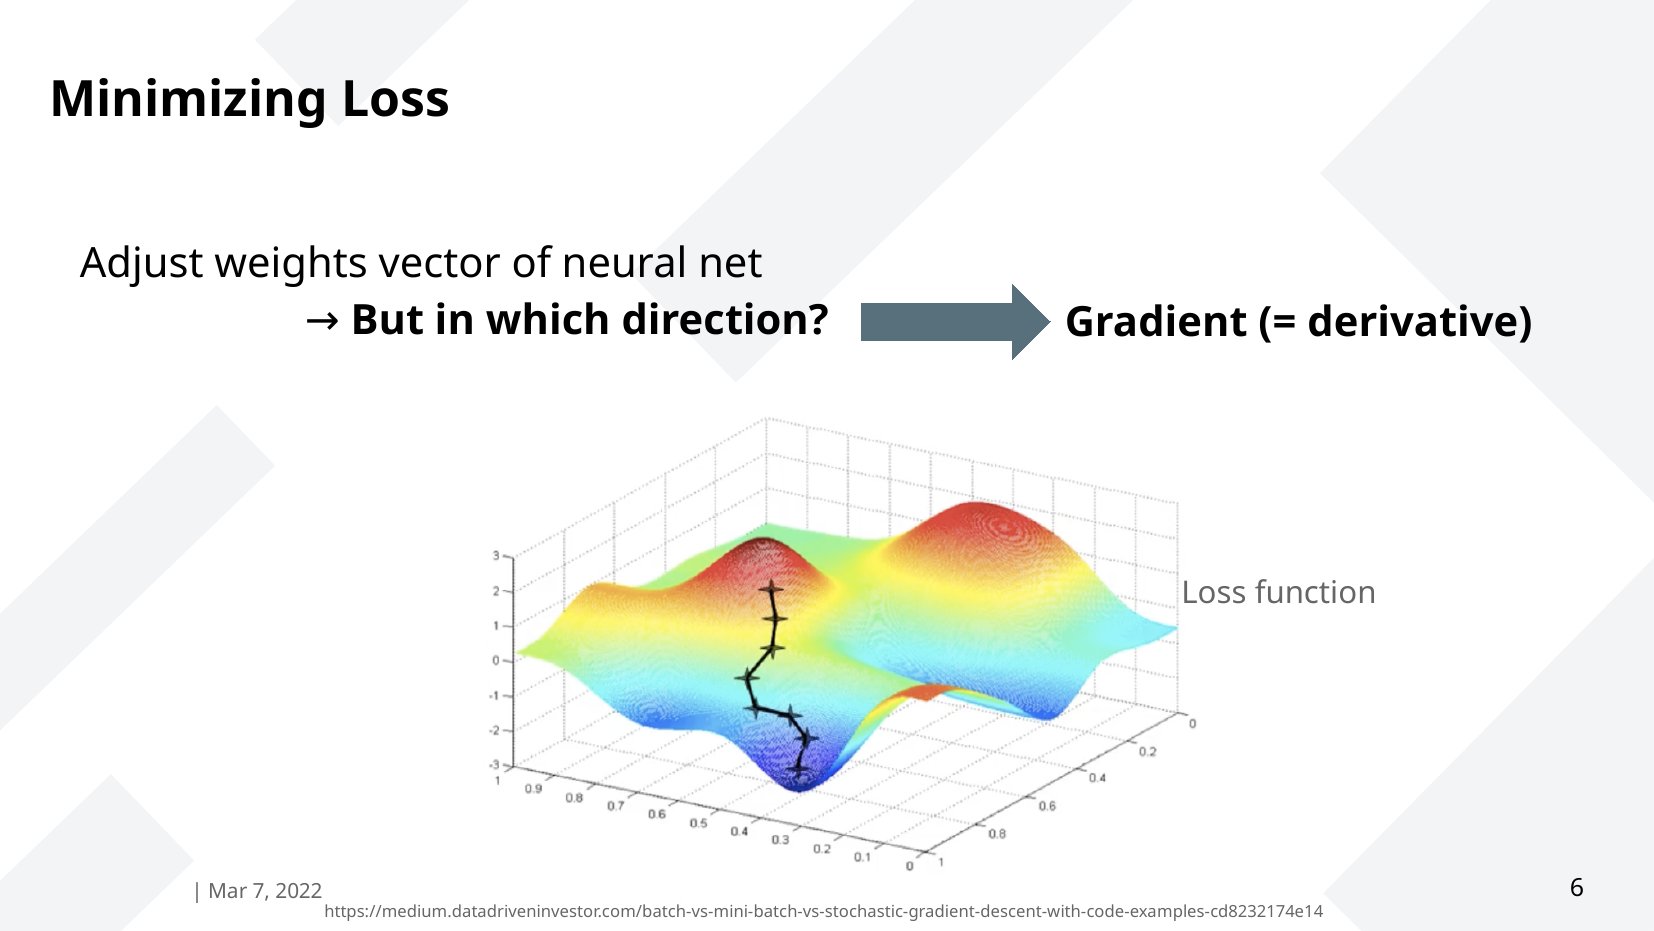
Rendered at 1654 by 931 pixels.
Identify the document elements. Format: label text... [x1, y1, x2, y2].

picture [377, 390, 1276, 892]
title Minimizing Loss [49, 37, 1538, 158]
text_box [861, 284, 1050, 360]
text_box https://medium.datadriveninvestor.com/batch-vs-mini-batch-vs-stochastic-gradient-descent-with-code-examples-cd8232174e14 [0, 892, 1650, 931]
text_box Gradient (= derivative) [1050, 284, 1576, 357]
text_box Loss function [1020, 562, 1538, 621]
text_box Adjust weights vector of neural net → But in which direction? [65, 225, 901, 468]
